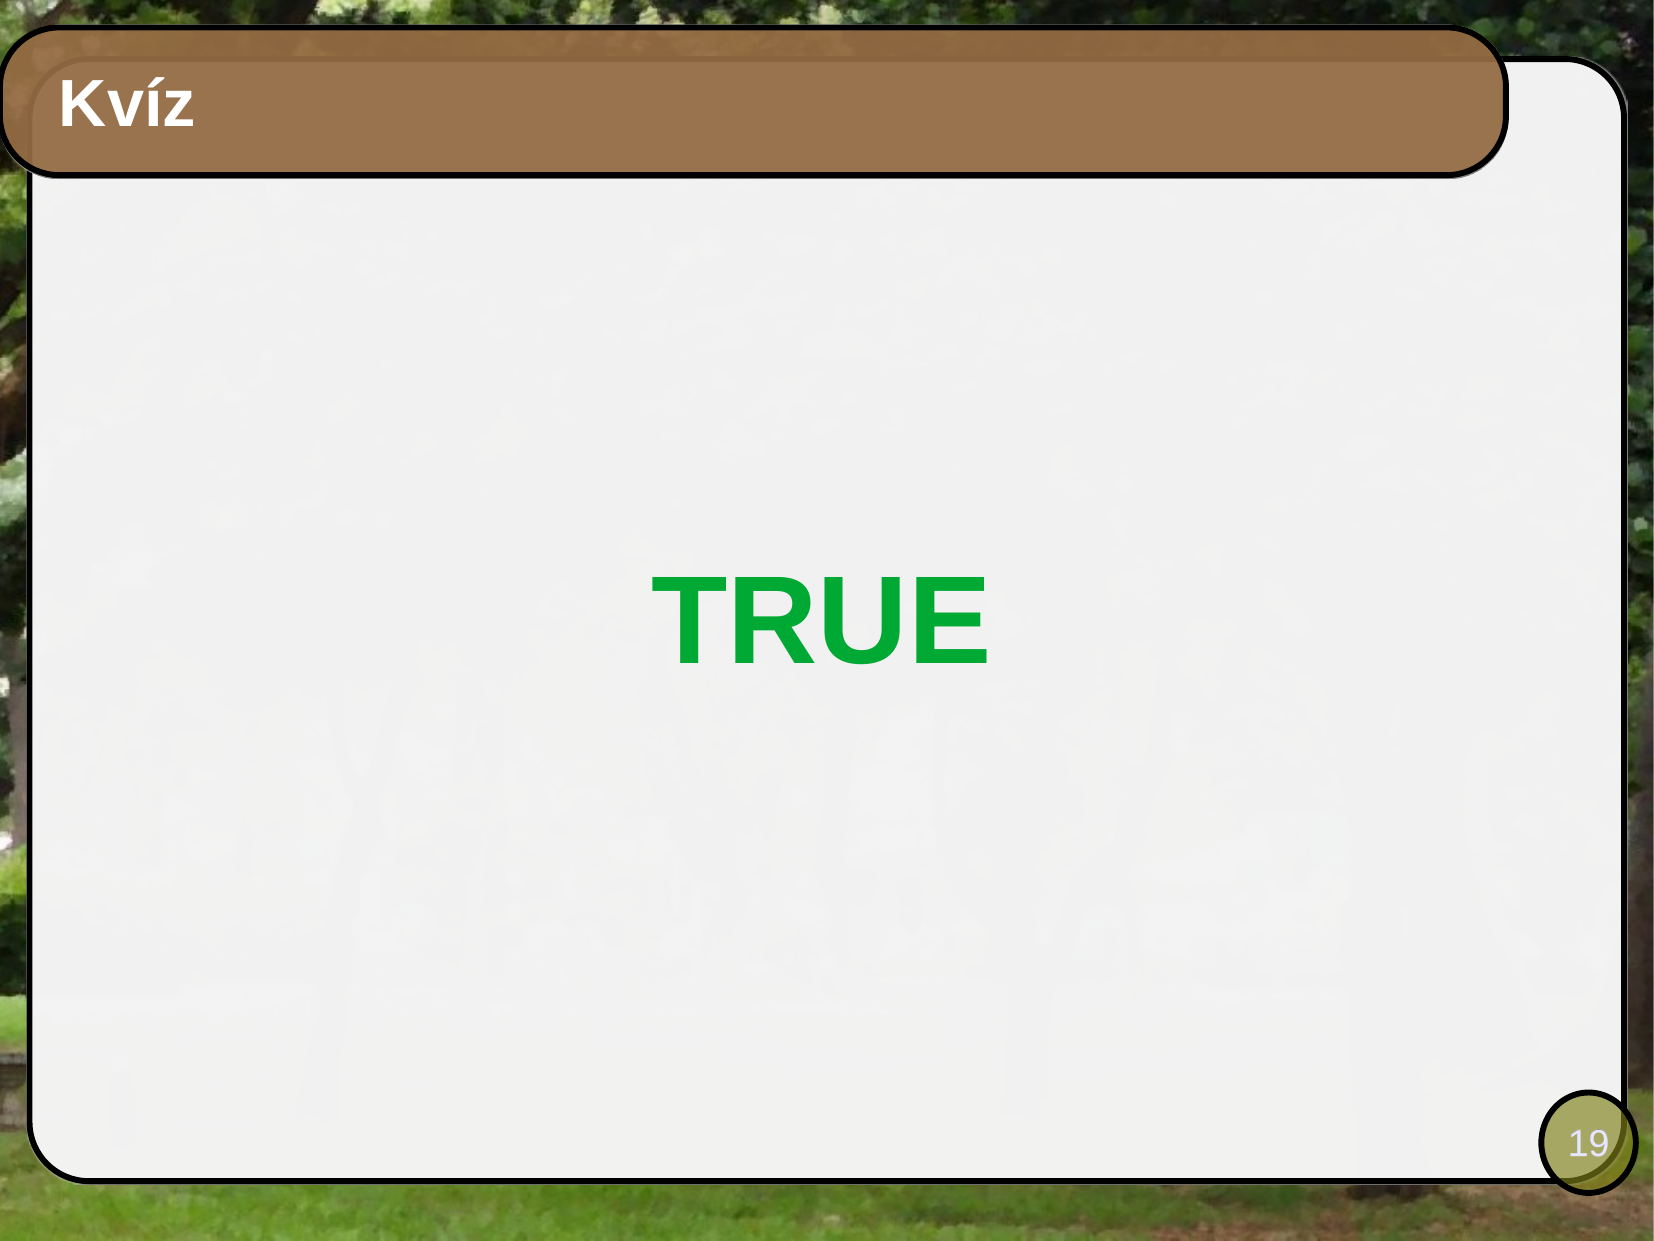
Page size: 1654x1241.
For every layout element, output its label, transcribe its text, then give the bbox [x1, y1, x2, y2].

text_box TRUE [636, 542, 1018, 698]
title Kvíz [59, 29, 1447, 178]
picture [0, 0, 1654, 1241]
